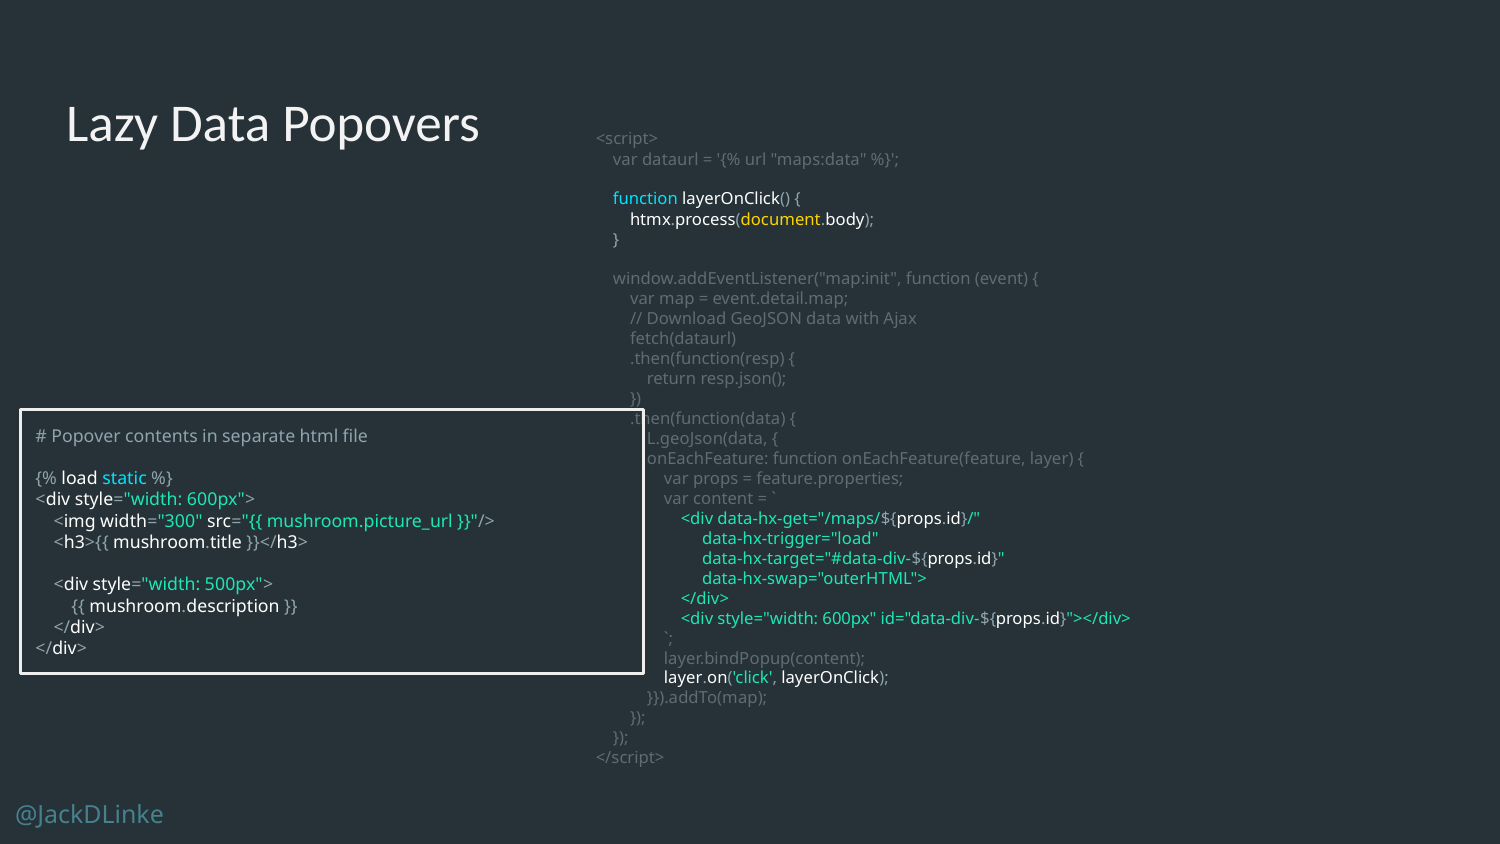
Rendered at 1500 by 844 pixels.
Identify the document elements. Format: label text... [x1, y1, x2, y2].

title Lazy Data Popovers [51, 72, 1449, 167]
text_box <script> var dataurl = '{% url "maps:data" %}'; function layerOnClick() { htmx.process(document.body); } window.addEventListener("map:init", function (event) { var map = event.detail.map; // Download GeoJSON data with Ajax fetch(dataurl) .then(function(resp) { return resp.json(); }) .then(function(data) { L.geoJson(data, { onEachFeature: function onEachFeature(feature, layer) { var props = feature.properties; var content = ` <div data-hx-get="/maps/${props.id}/" data-hx-trigger="load" data-hx-target="#data-div-${props.id}" data-hx-swap="outerHTML"> </div> <div style="width: 600px" id="data-div-${props.id}"></div> `; layer.bindPopup(content); layer.on('click', layerOnClick); }}).addTo(map); }); }); </script> [580, 113, 1411, 783]
text_box # Popover contents in separate html file {% load static %} <div style="width: 600px"> <img width="300" src="{{ mushroom.picture_url }}"/> <h3>{{ mushroom.title }}</h3> <div style="width: 500px"> {{ mushroom.description }} </div> </div> [20, 409, 644, 674]
